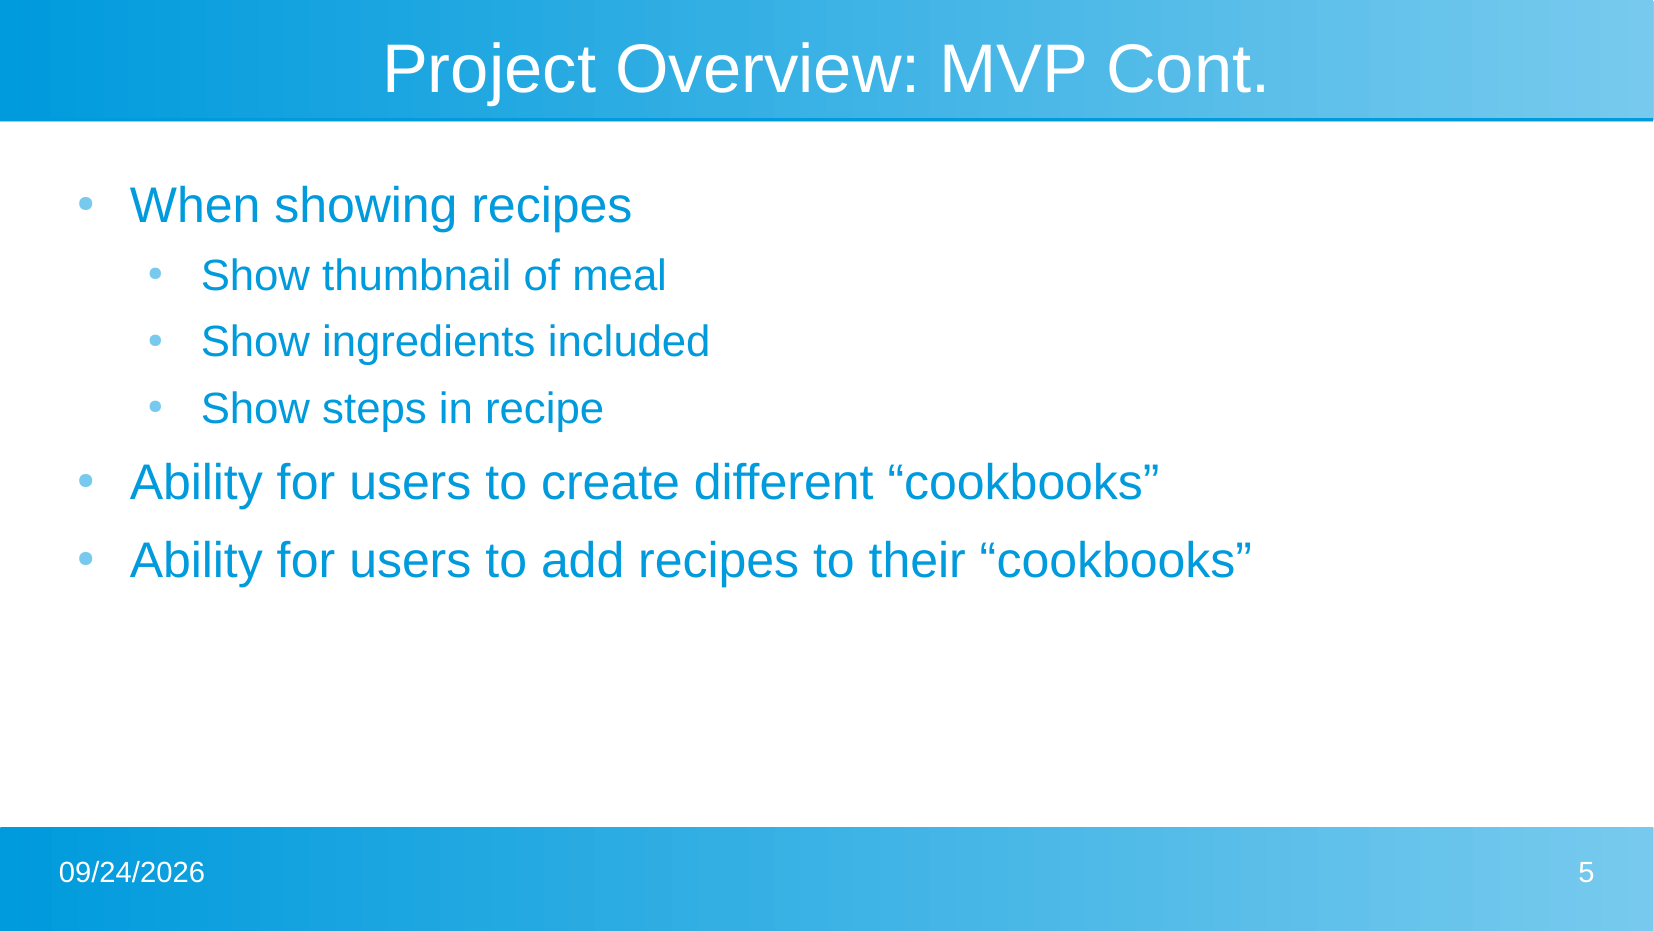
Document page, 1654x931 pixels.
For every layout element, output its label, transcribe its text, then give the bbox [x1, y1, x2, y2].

list When showing recipes Show thumbnail of meal Show ingredients included Show steps in recipe Ability for users to create different “cookbooks” Ability for users to add recipes to their “cookbooks” [59, 177, 1595, 768]
title Project Overview: MVP Cont. [59, 29, 1595, 108]
